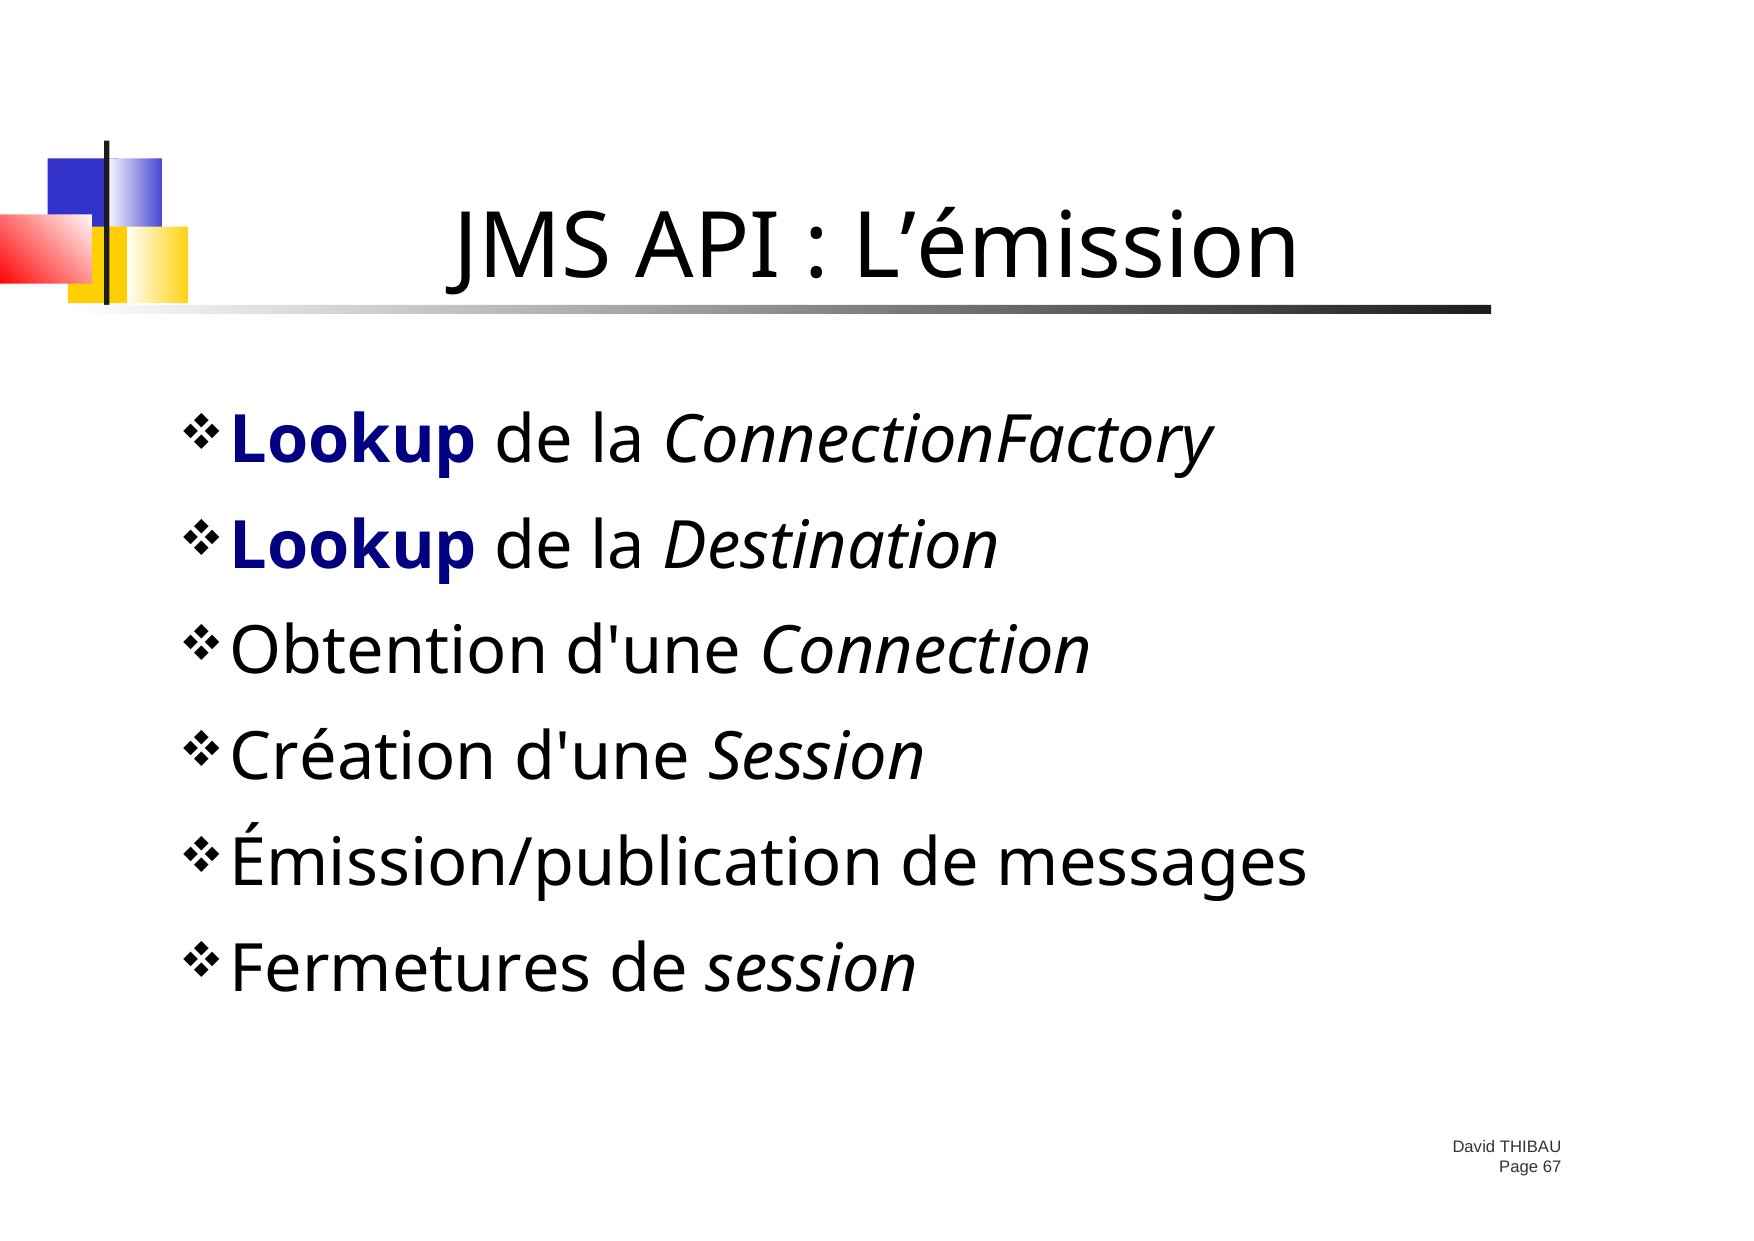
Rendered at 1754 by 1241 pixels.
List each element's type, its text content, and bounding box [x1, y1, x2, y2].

title JMS API : L’émission [179, 190, 1577, 301]
list Lookup de la ConnectionFactory Lookup de la Destination Obtention d'une Connection Création d'une Session Émission/publication de messages Fermetures de session [179, 401, 1577, 1109]
